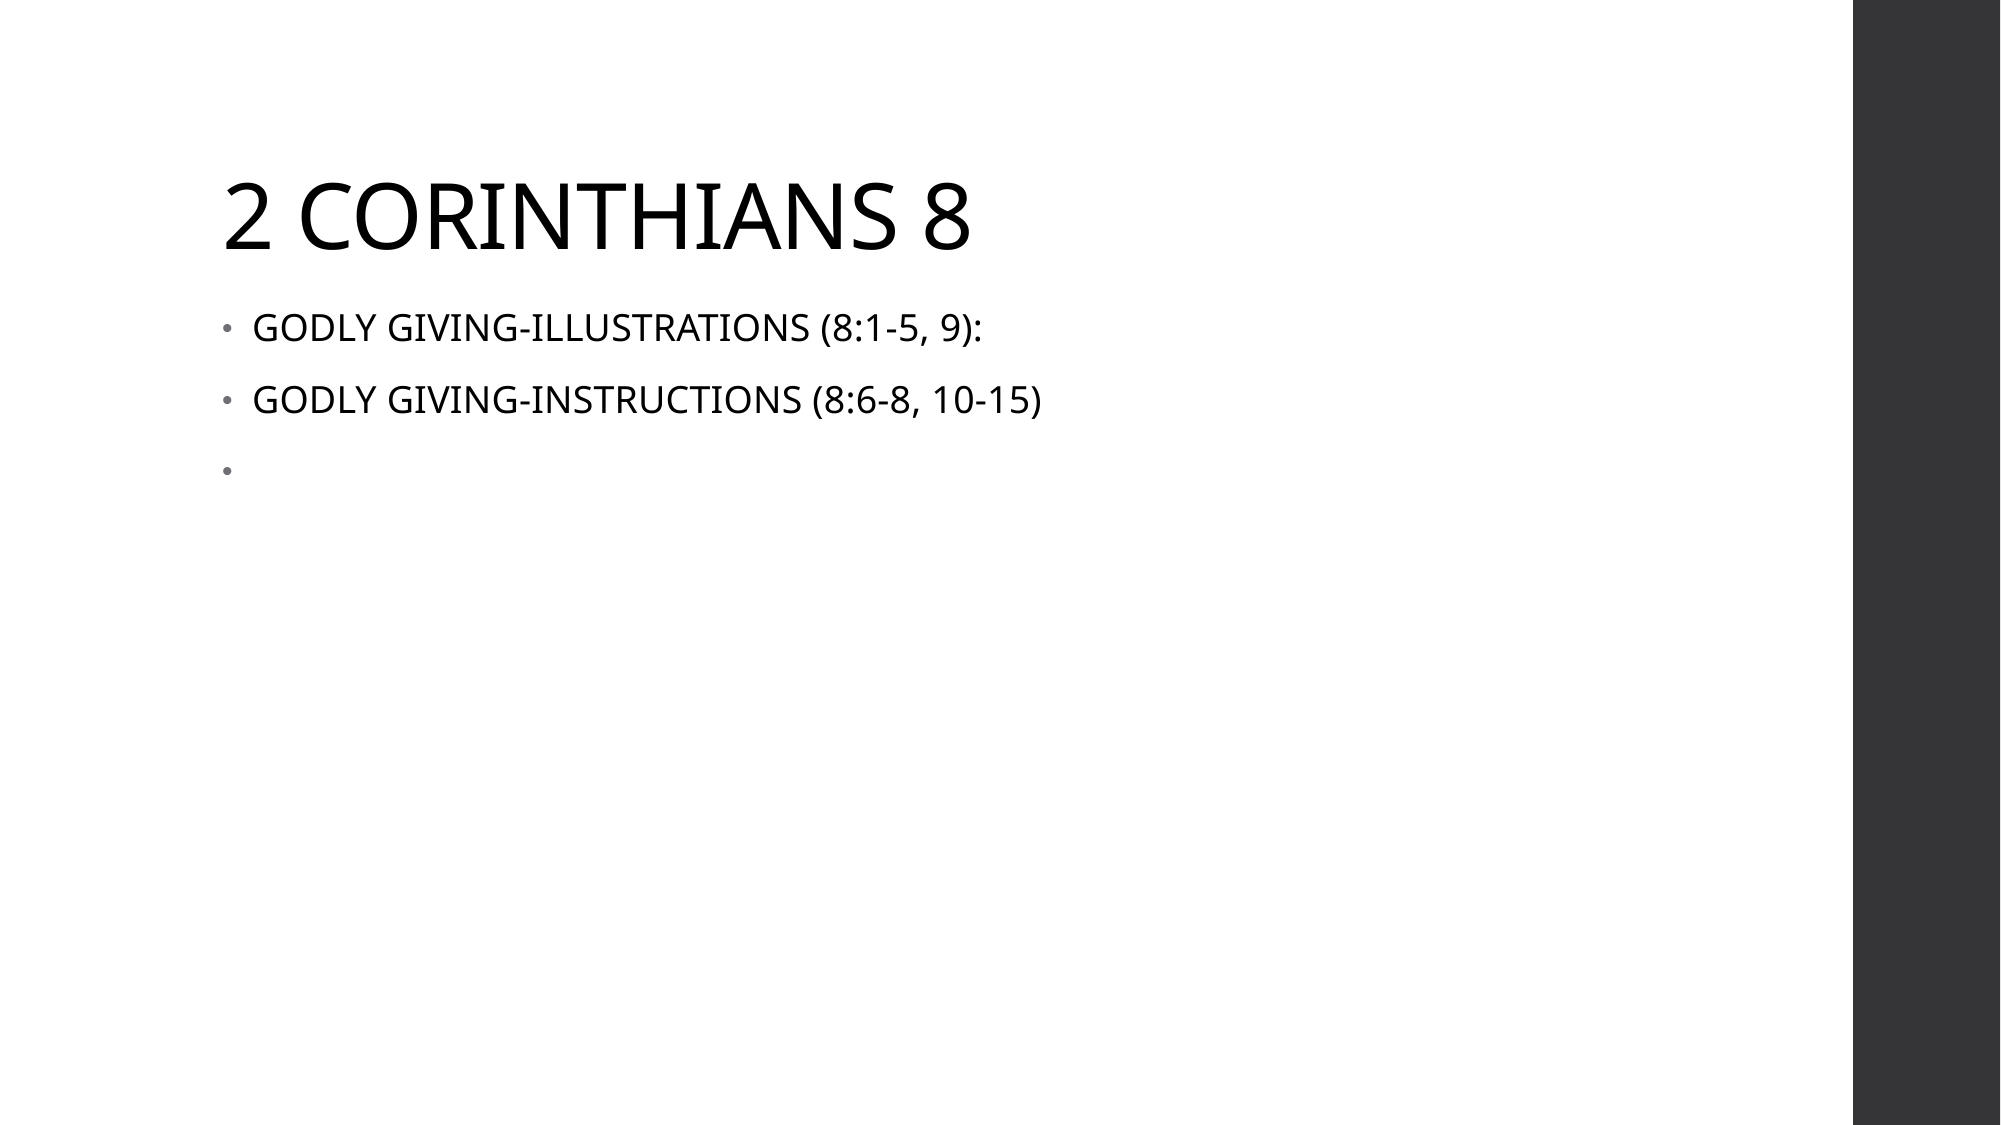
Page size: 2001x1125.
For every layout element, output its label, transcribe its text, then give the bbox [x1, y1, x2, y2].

list GODLY GIVING-ILLUSTRATIONS (8:1-5, 9): GODLY GIVING-INSTRUCTIONS (8:6-8, 10-15) [206, 299, 1617, 1014]
title 2 CORINTHIANS 8 [206, 60, 1797, 278]
